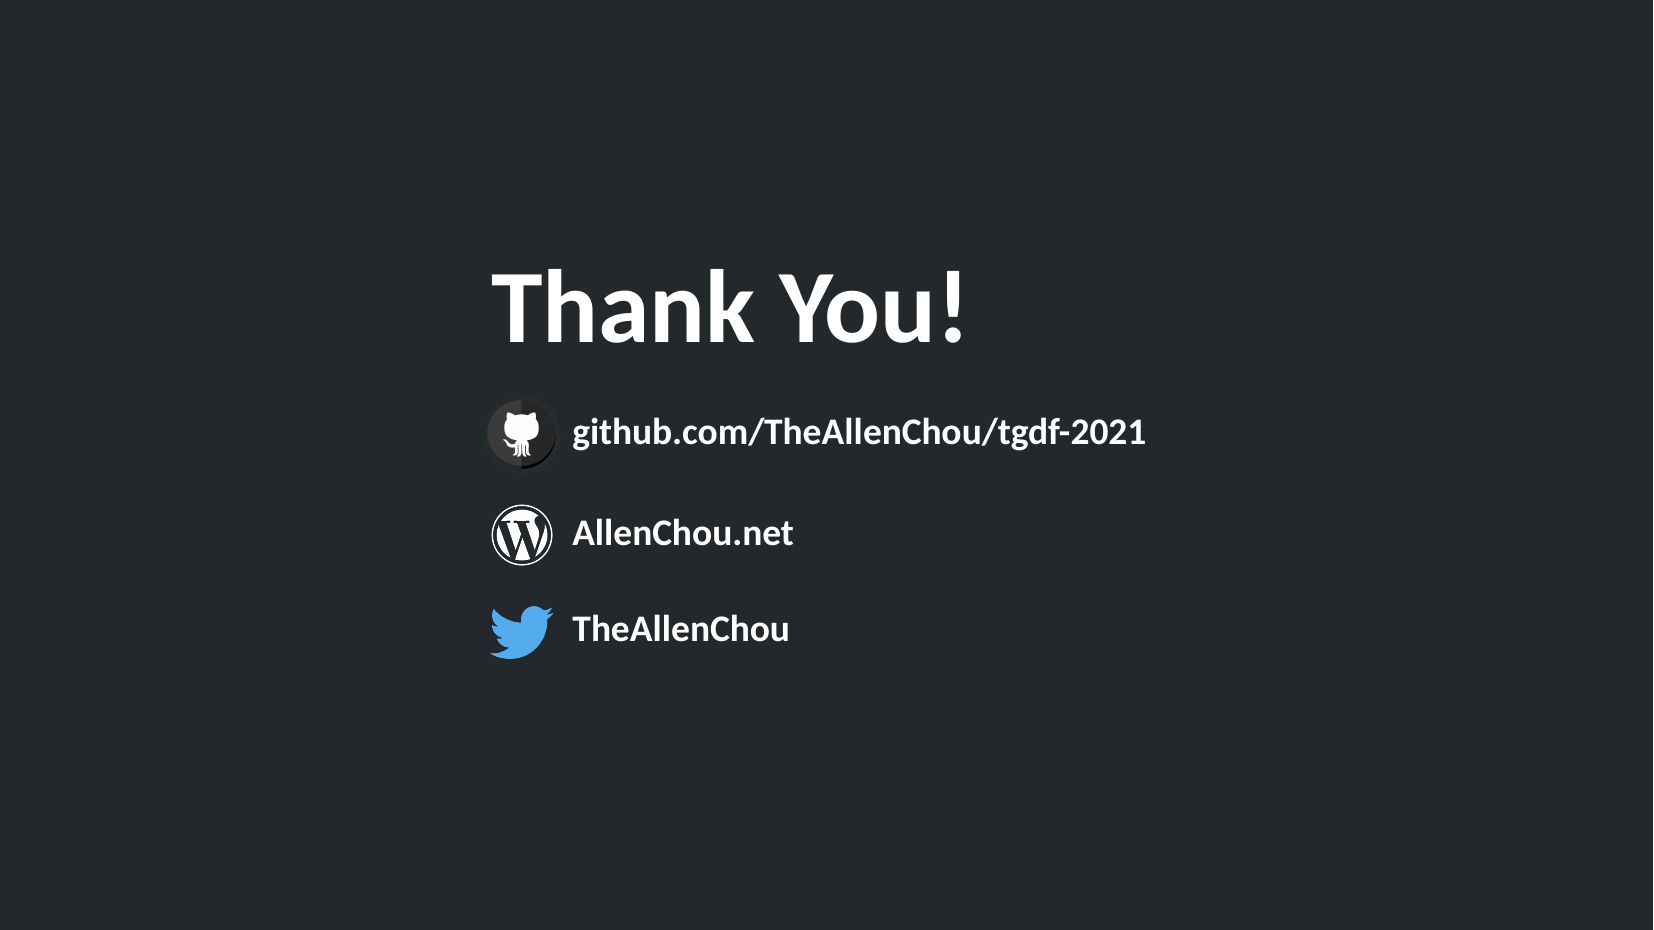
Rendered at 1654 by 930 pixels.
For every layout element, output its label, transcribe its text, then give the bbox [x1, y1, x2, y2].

text_box TheAllenChou [557, 606, 807, 674]
picture [482, 395, 561, 474]
text_box AllenChou.net [557, 510, 822, 578]
picture [476, 489, 568, 581]
text_box Thank You! [476, 256, 987, 376]
text_box github.com/TheAllenChou/tgdf-2021 [557, 408, 1177, 462]
picture [489, 606, 554, 659]
